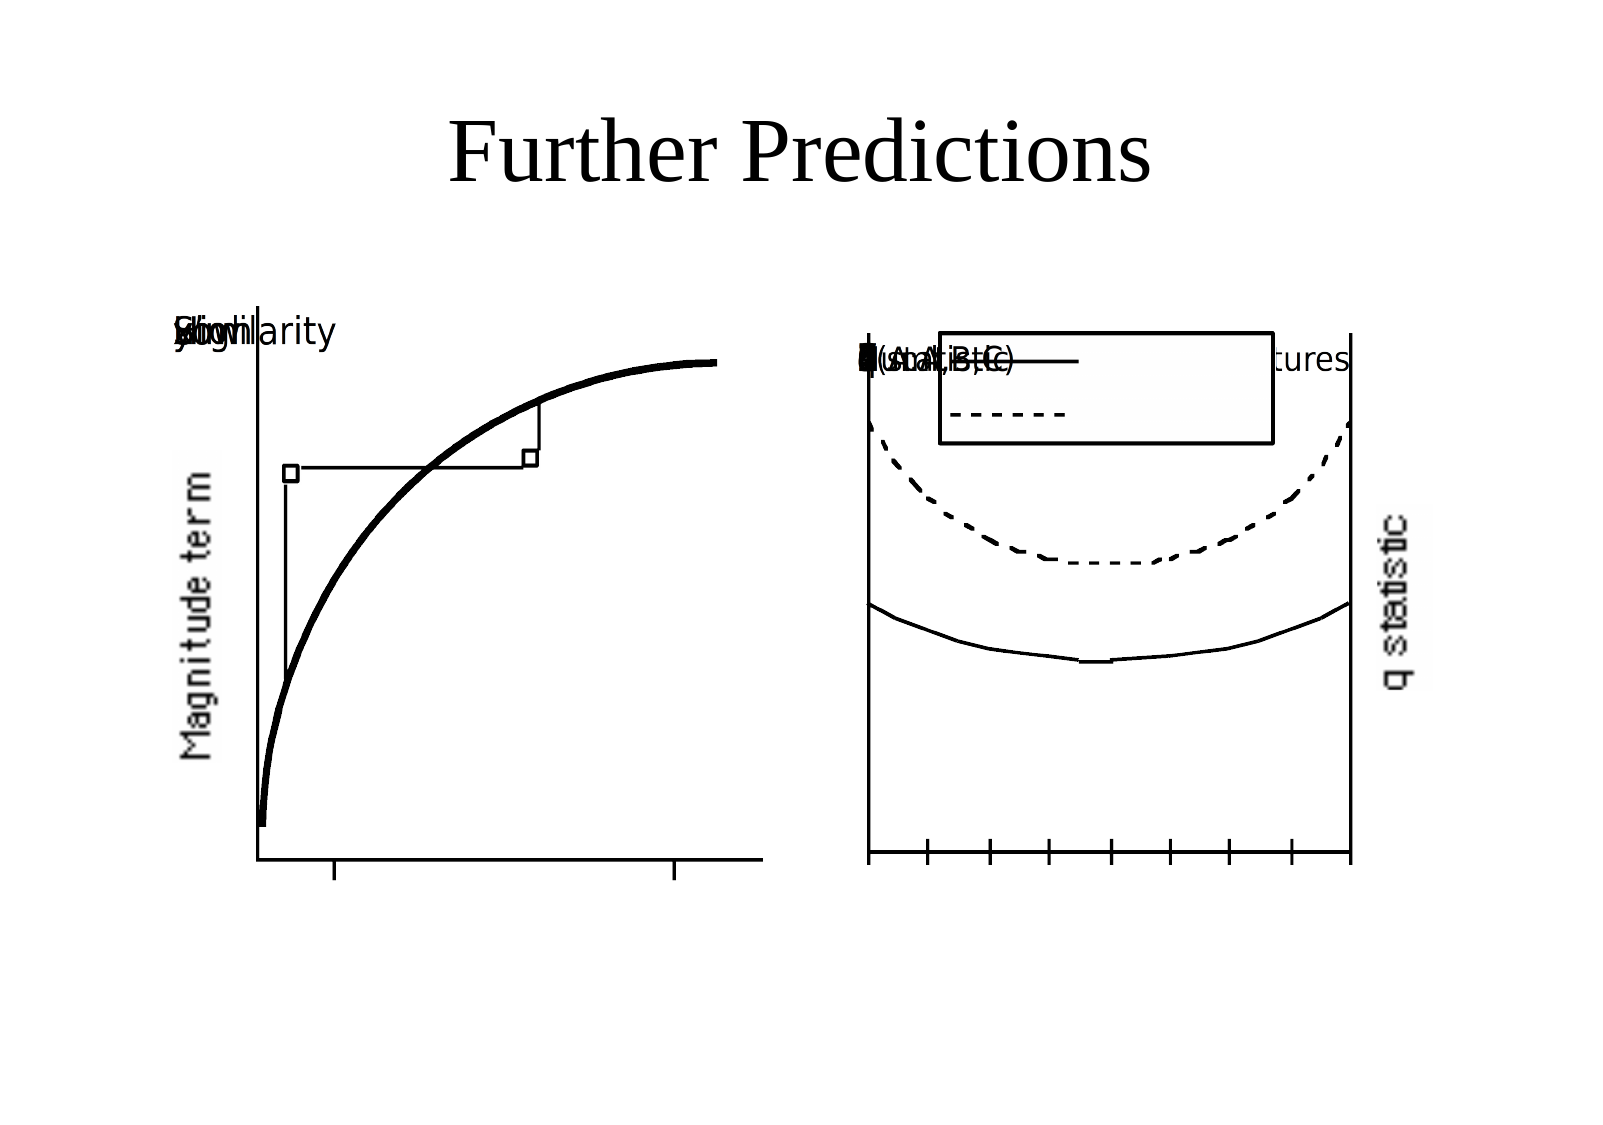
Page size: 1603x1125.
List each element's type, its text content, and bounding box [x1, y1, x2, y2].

picture [853, 329, 1439, 1002]
picture [169, 302, 773, 1025]
text_box Further Predictions [163, 99, 1439, 288]
